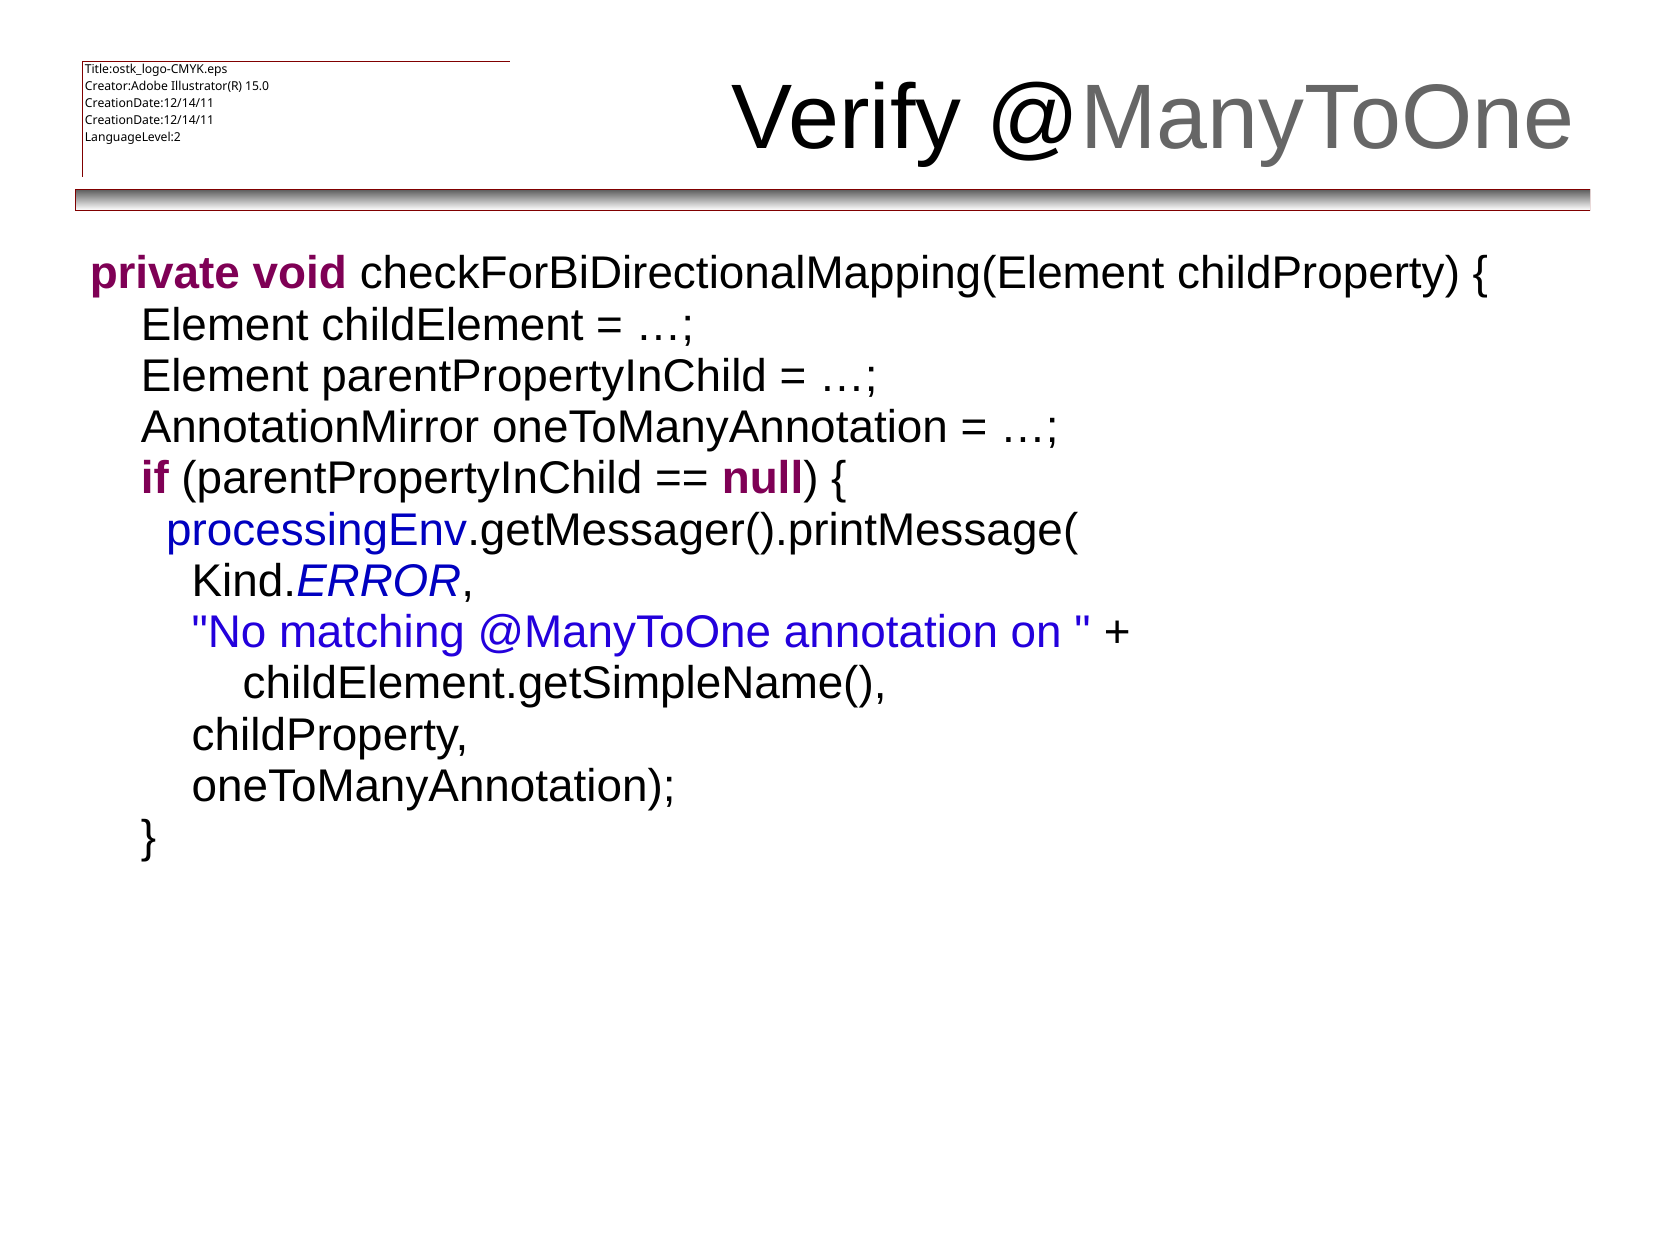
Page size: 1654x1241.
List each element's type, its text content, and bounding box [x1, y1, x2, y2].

text_box private void checkForBiDirectionalMapping(Element childProperty) { Element childElement = …; Element parentPropertyInChild = …; AnnotationMirror oneToManyAnnotation = …; if (parentPropertyInChild == null) { processingEnv.getMessager().printMessage( Kind.ERROR, "No matching @ManyToOne annotation on " + childElement.getSimpleName(), childProperty, oneToManyAnnotation); } [75, 240, 1591, 922]
title Verify @ManyToOne [529, 65, 1576, 169]
